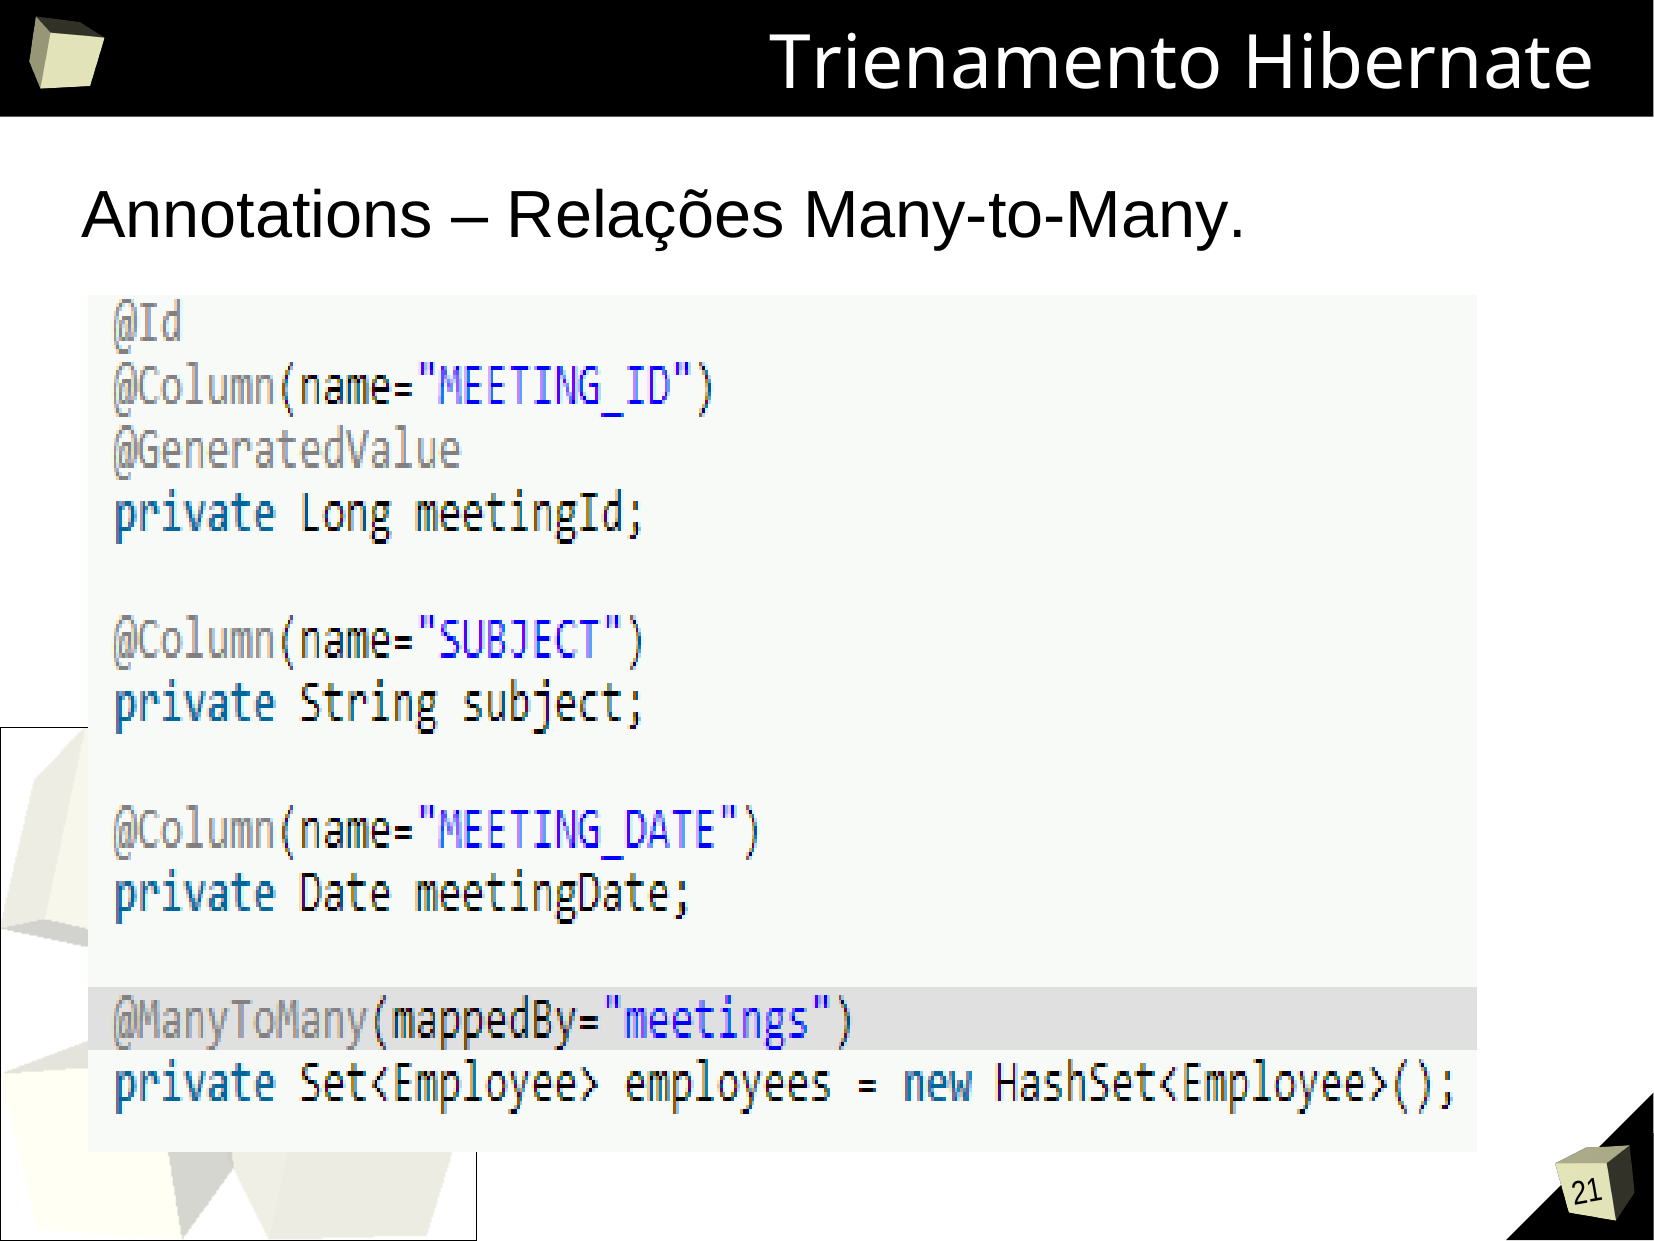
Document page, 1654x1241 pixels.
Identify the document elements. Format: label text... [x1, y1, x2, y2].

picture [88, 295, 1477, 1152]
title Trienamento Hibernate [118, 0, 1595, 119]
list Annotations – Relações Many-to-Many. [44, 177, 1611, 1214]
picture [1, 728, 476, 1240]
